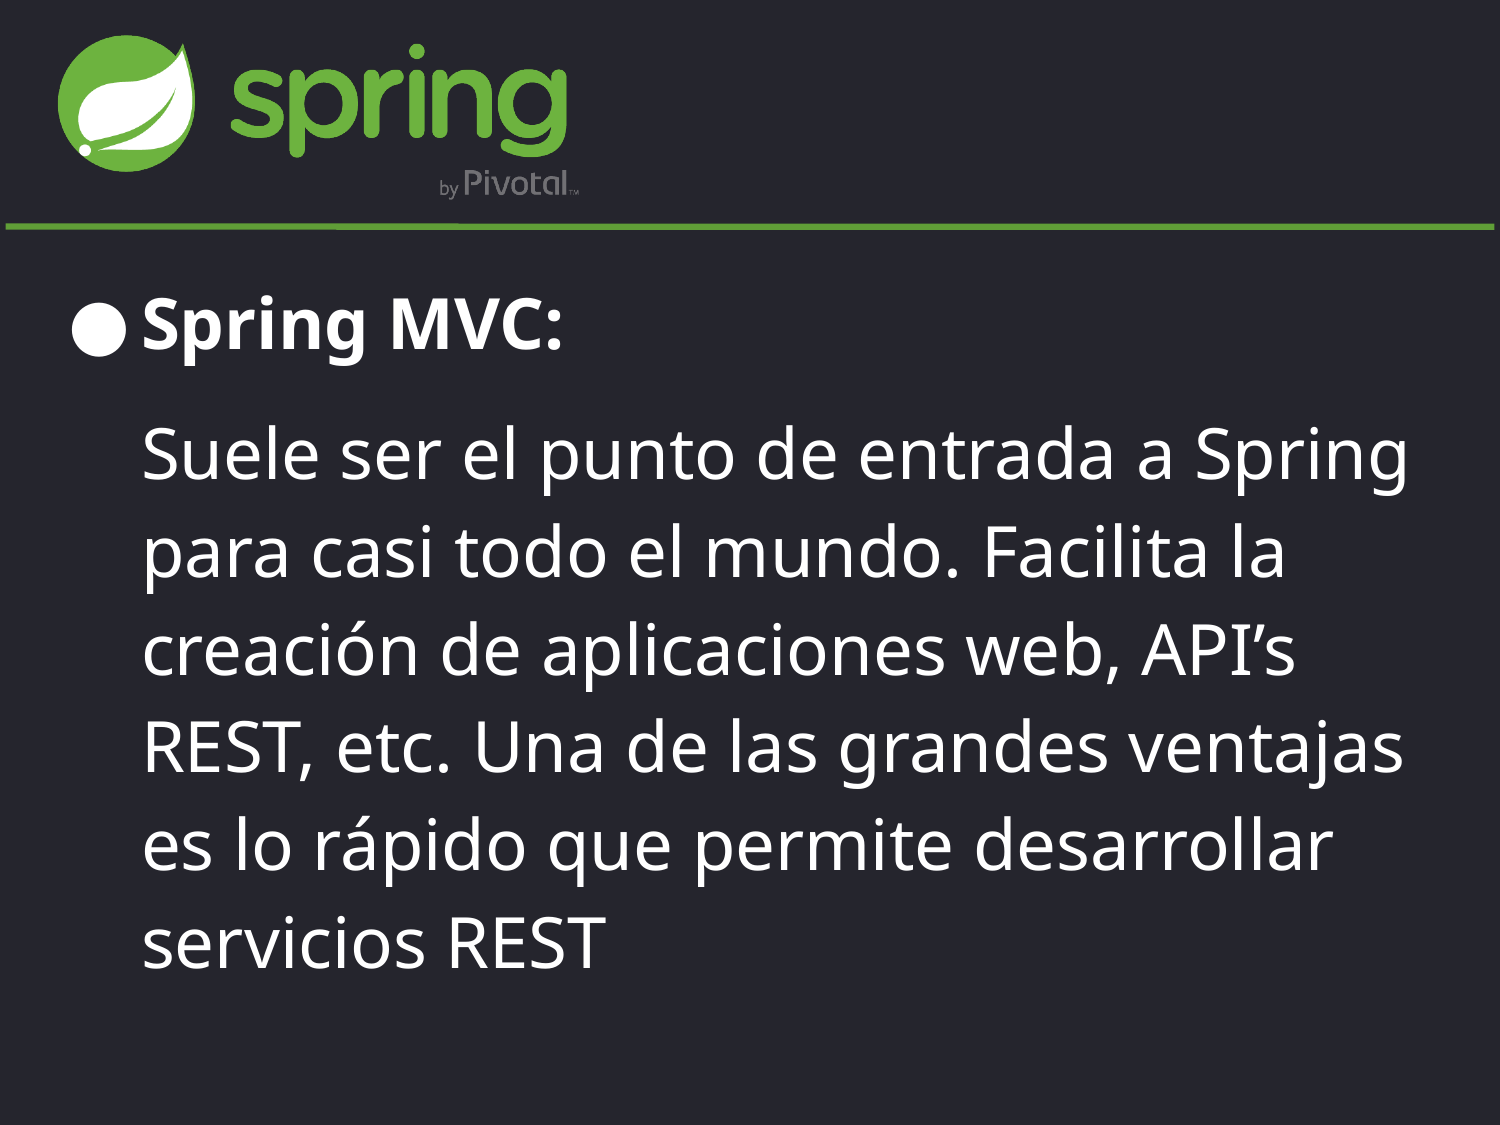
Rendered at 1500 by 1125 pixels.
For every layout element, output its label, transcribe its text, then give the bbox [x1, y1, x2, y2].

list Spring MVC: Suele ser el punto de entrada a Spring para casi todo el mundo. Facilita la creación de aplicaciones web, API’s REST, etc. Una de las grandes ventajas es lo rápido que permite desarrollar servicios REST [51, 250, 1449, 1064]
picture [51, 30, 586, 203]
